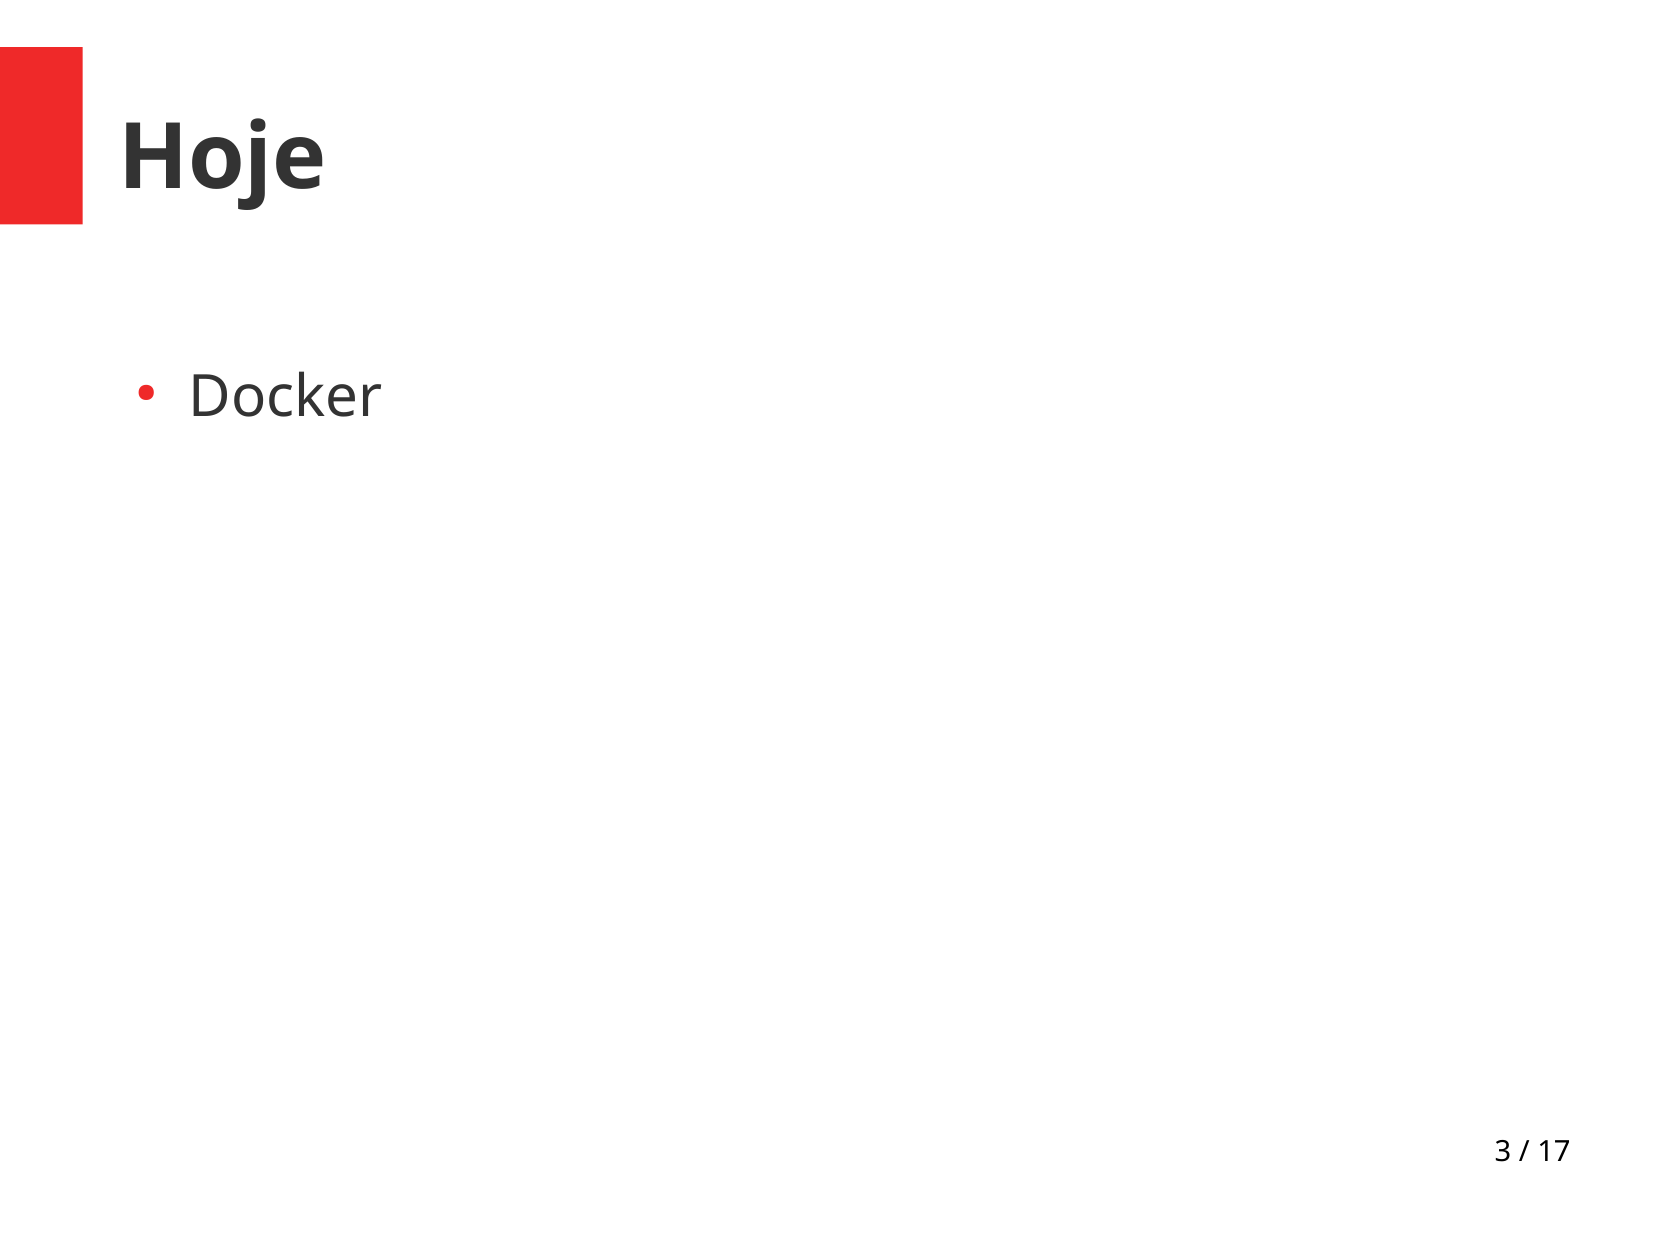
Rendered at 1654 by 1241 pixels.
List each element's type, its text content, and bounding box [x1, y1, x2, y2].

list Docker [118, 354, 1536, 1074]
title Hoje [118, 49, 1571, 257]
